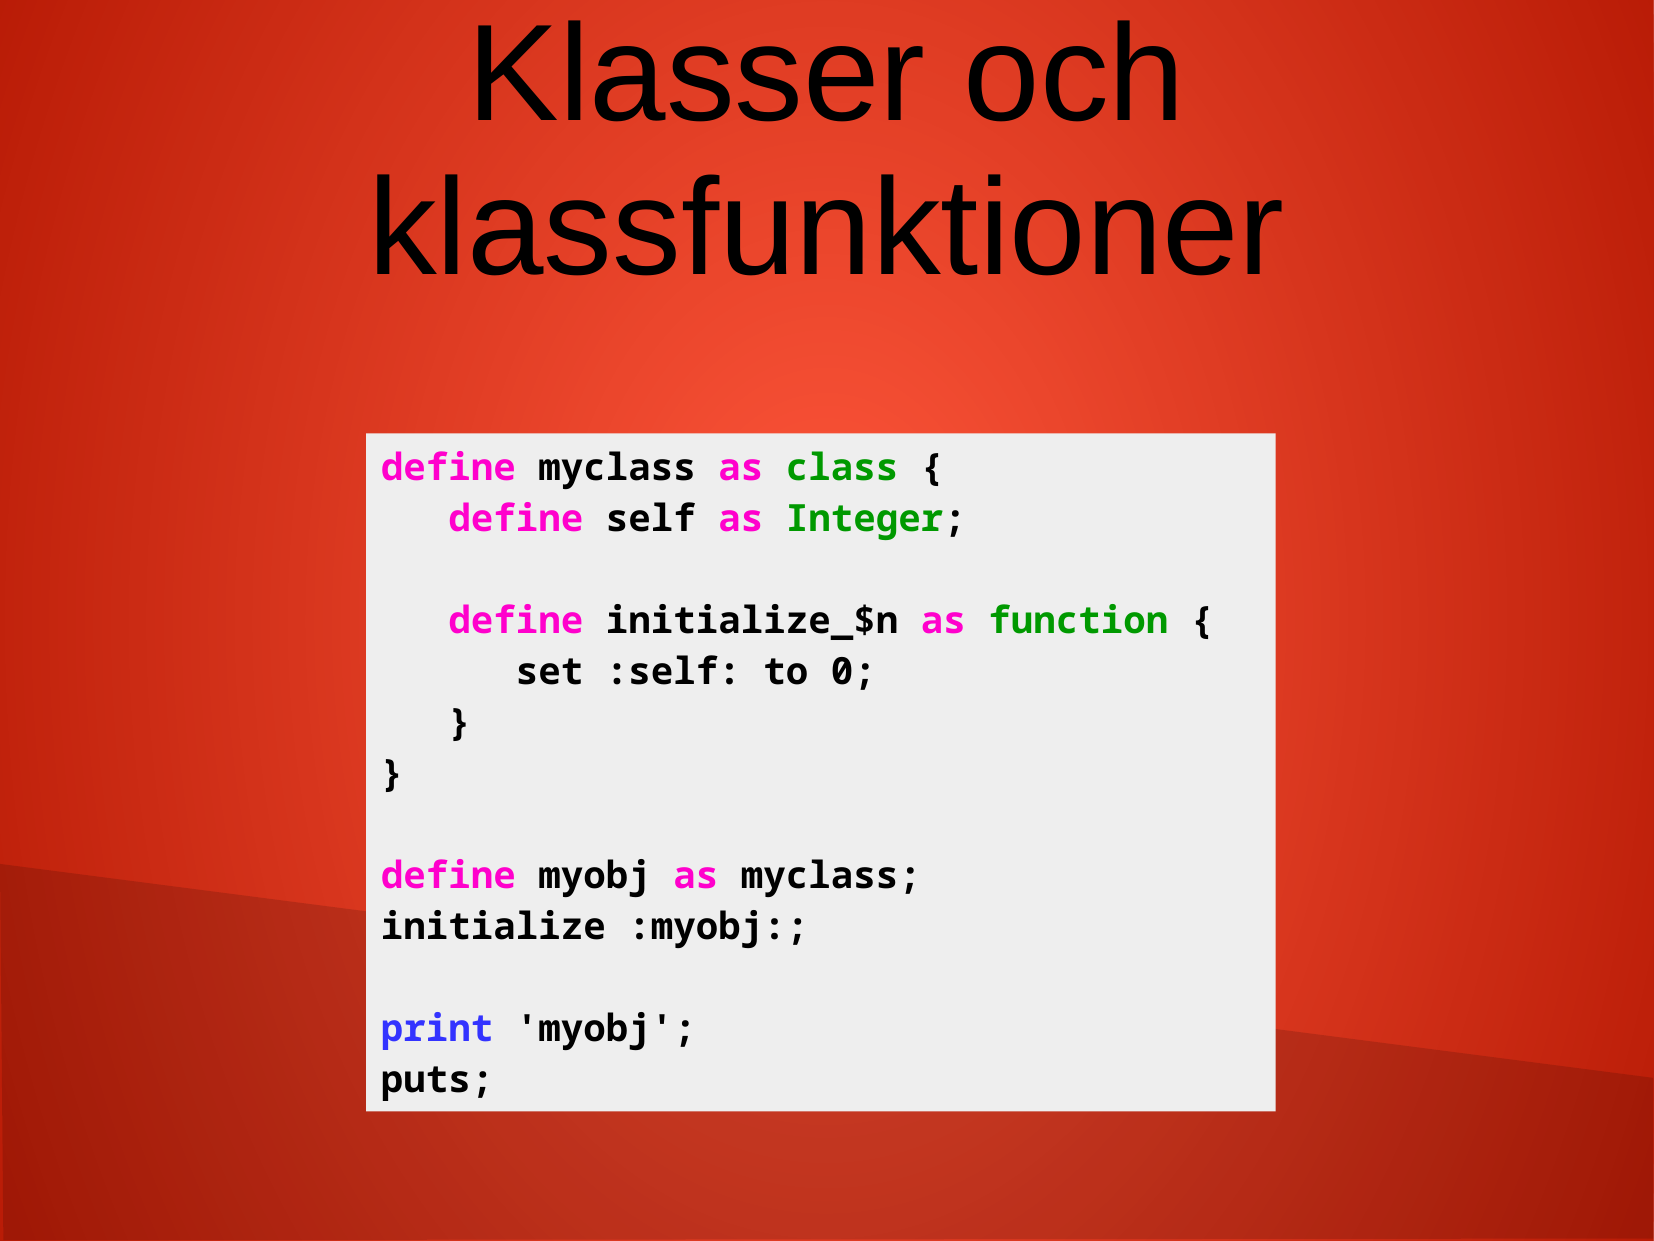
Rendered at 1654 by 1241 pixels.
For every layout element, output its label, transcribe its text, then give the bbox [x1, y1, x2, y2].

title Klasser och klassfunktioner [82, 0, 1571, 304]
text_box define myclass as class { define self as Integer; define initialize_$n as function { set :self: to 0; } } define myobj as myclass; initialize :myobj:; print 'myobj'; puts; [366, 433, 1276, 1008]
